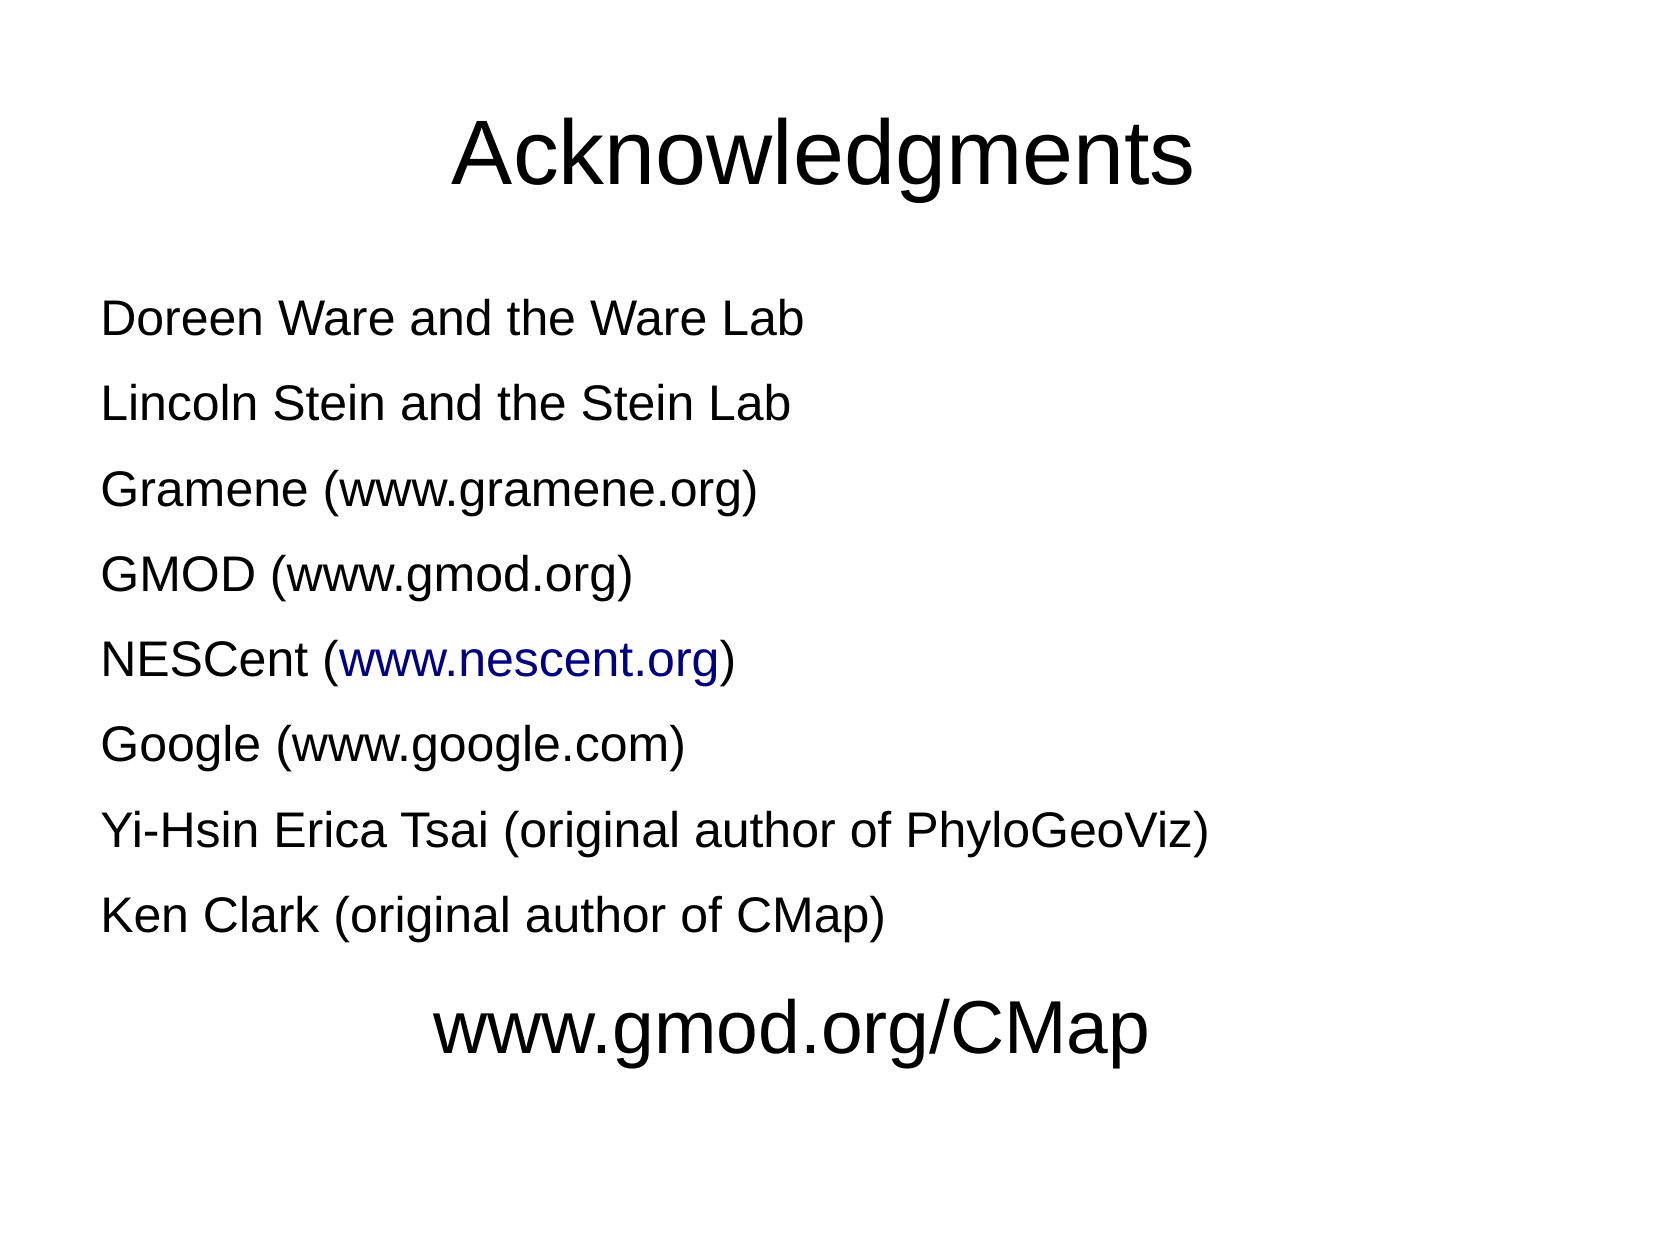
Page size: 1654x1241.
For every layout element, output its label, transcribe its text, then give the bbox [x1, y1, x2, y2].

list Doreen Ware and the Ware Lab Lincoln Stein and the Stein Lab Gramene (www.gramene.org) GMOD (www.gmod.org) NESCent (www.nescent.org) Google (www.google.com) Yi-Hsin Erica Tsai (original author of PhyloGeoViz) Ken Clark (original author of CMap) [82, 290, 1571, 1094]
text_box www.gmod.org/CMap [418, 978, 1167, 1078]
title Acknowledgments [82, 49, 1571, 257]
